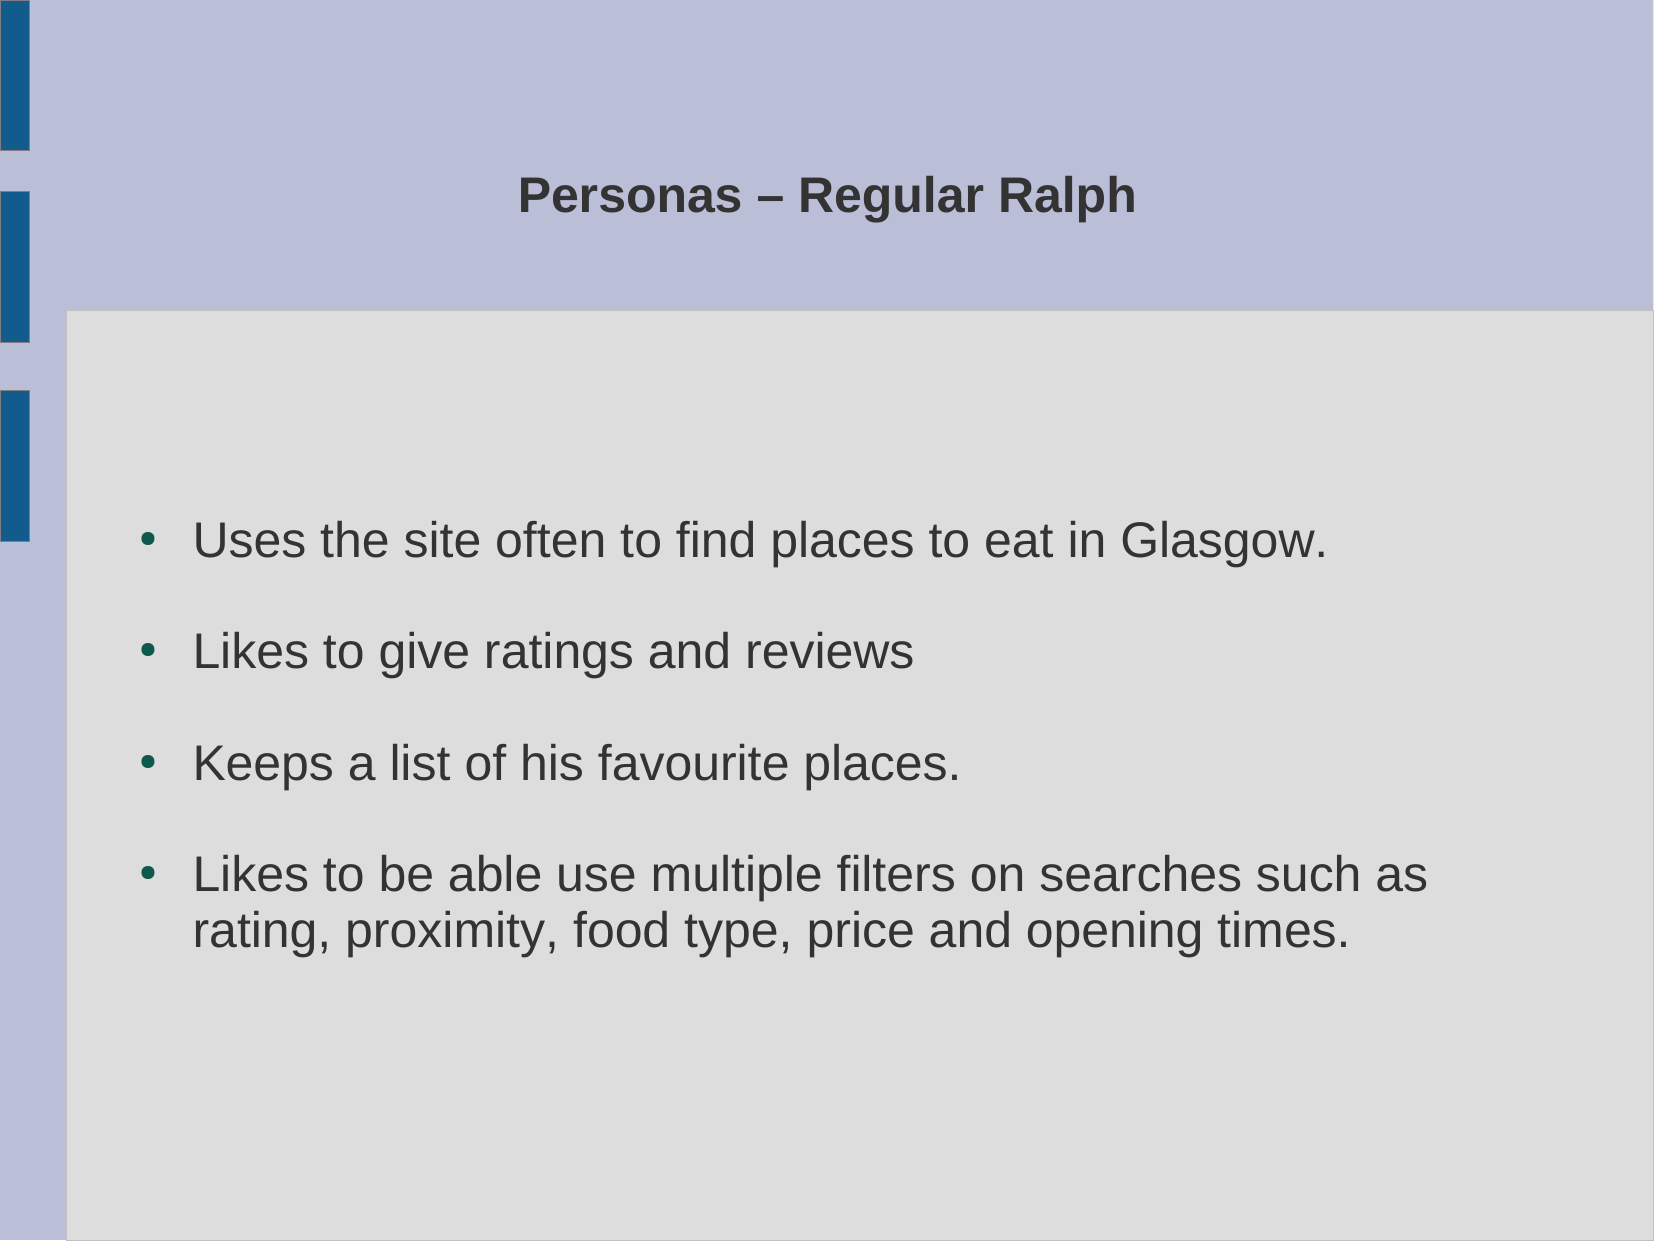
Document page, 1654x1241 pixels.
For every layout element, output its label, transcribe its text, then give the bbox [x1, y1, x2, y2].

title Personas – Regular Ralph [121, 91, 1534, 299]
list Uses the site often to find places to eat in Glasgow. Likes to give ratings and reviews Keeps a list of his favourite places. Likes to be able use multiple filters on searches such as rating, proximity, food type, price and opening times. [121, 344, 1534, 1127]
